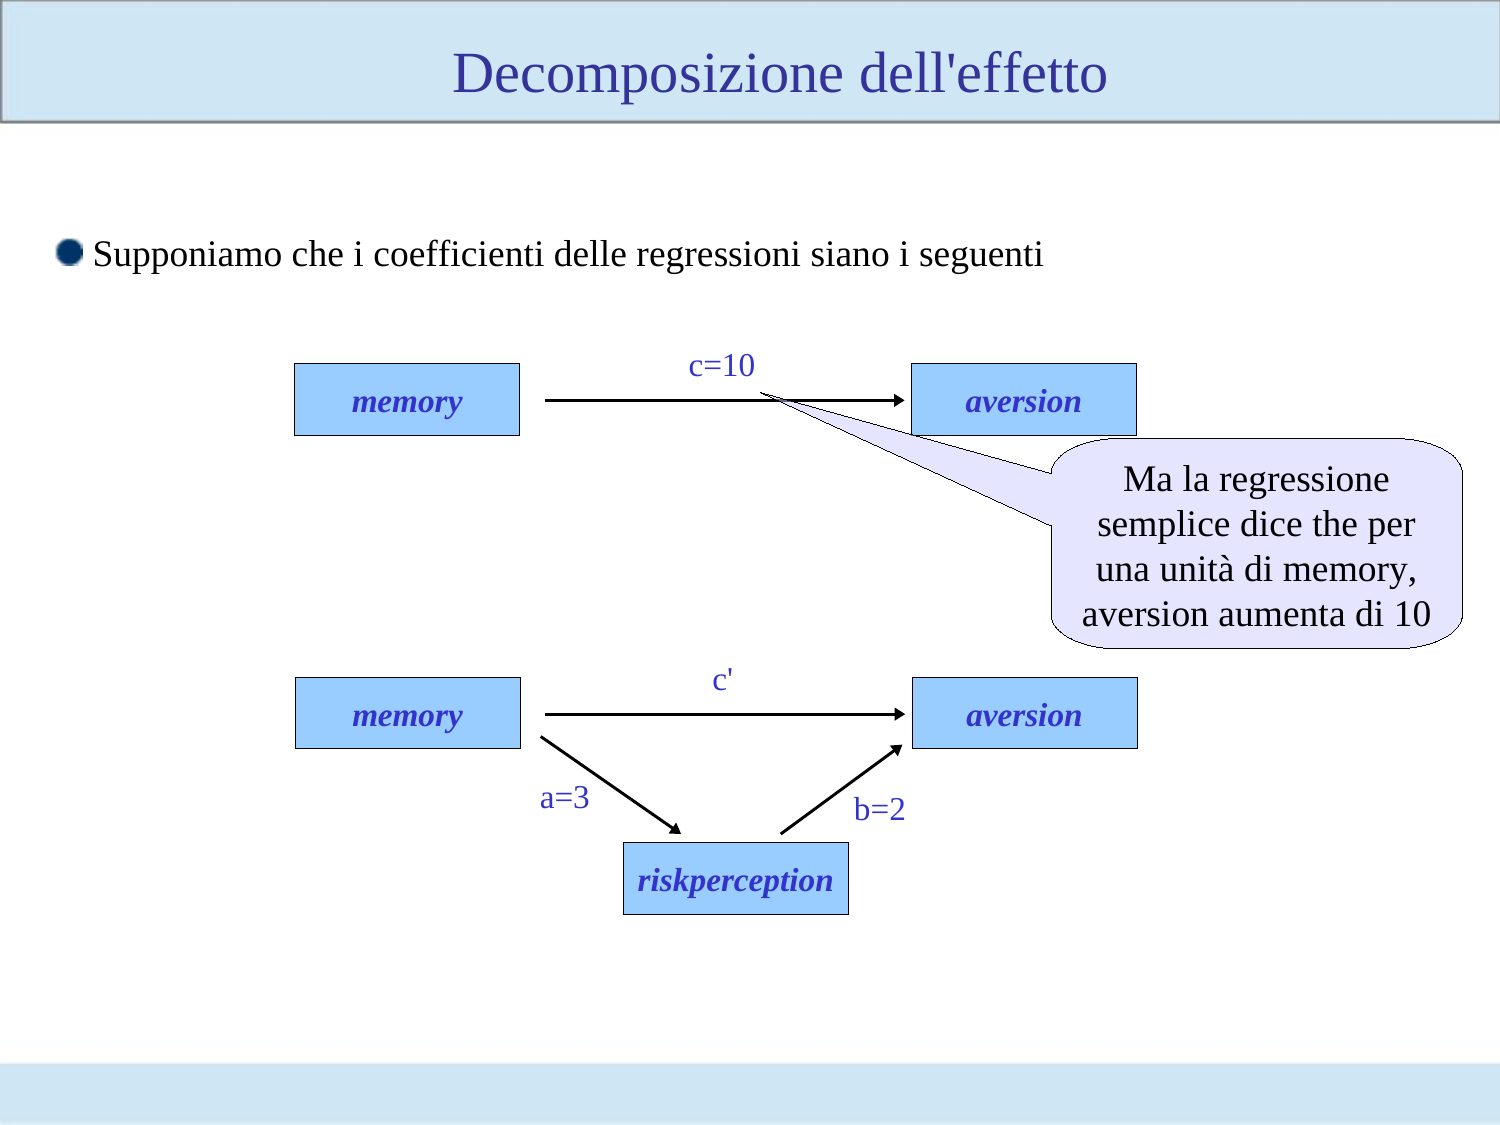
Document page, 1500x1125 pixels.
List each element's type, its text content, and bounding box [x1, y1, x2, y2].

text_box c' [625, 649, 820, 757]
picture [0, 0, 1500, 1125]
text_box b=2 [783, 779, 977, 887]
text_box memory [294, 363, 520, 436]
text_box riskperception [623, 842, 849, 915]
text_box aversion [912, 677, 1138, 749]
text_box Supponiamo che i coefficienti delle regressioni siano i seguenti [37, 187, 1463, 408]
text_box c=10 [625, 336, 819, 443]
text_box memory [295, 677, 521, 749]
title Decomposizione dell'effetto [249, 21, 1313, 117]
text_box aversion [911, 363, 1137, 436]
text_box a=3 [468, 768, 662, 875]
text_box Ma la regressione semplice dice the per una unità di memory, aversion aumenta di 10 [760, 392, 1463, 649]
